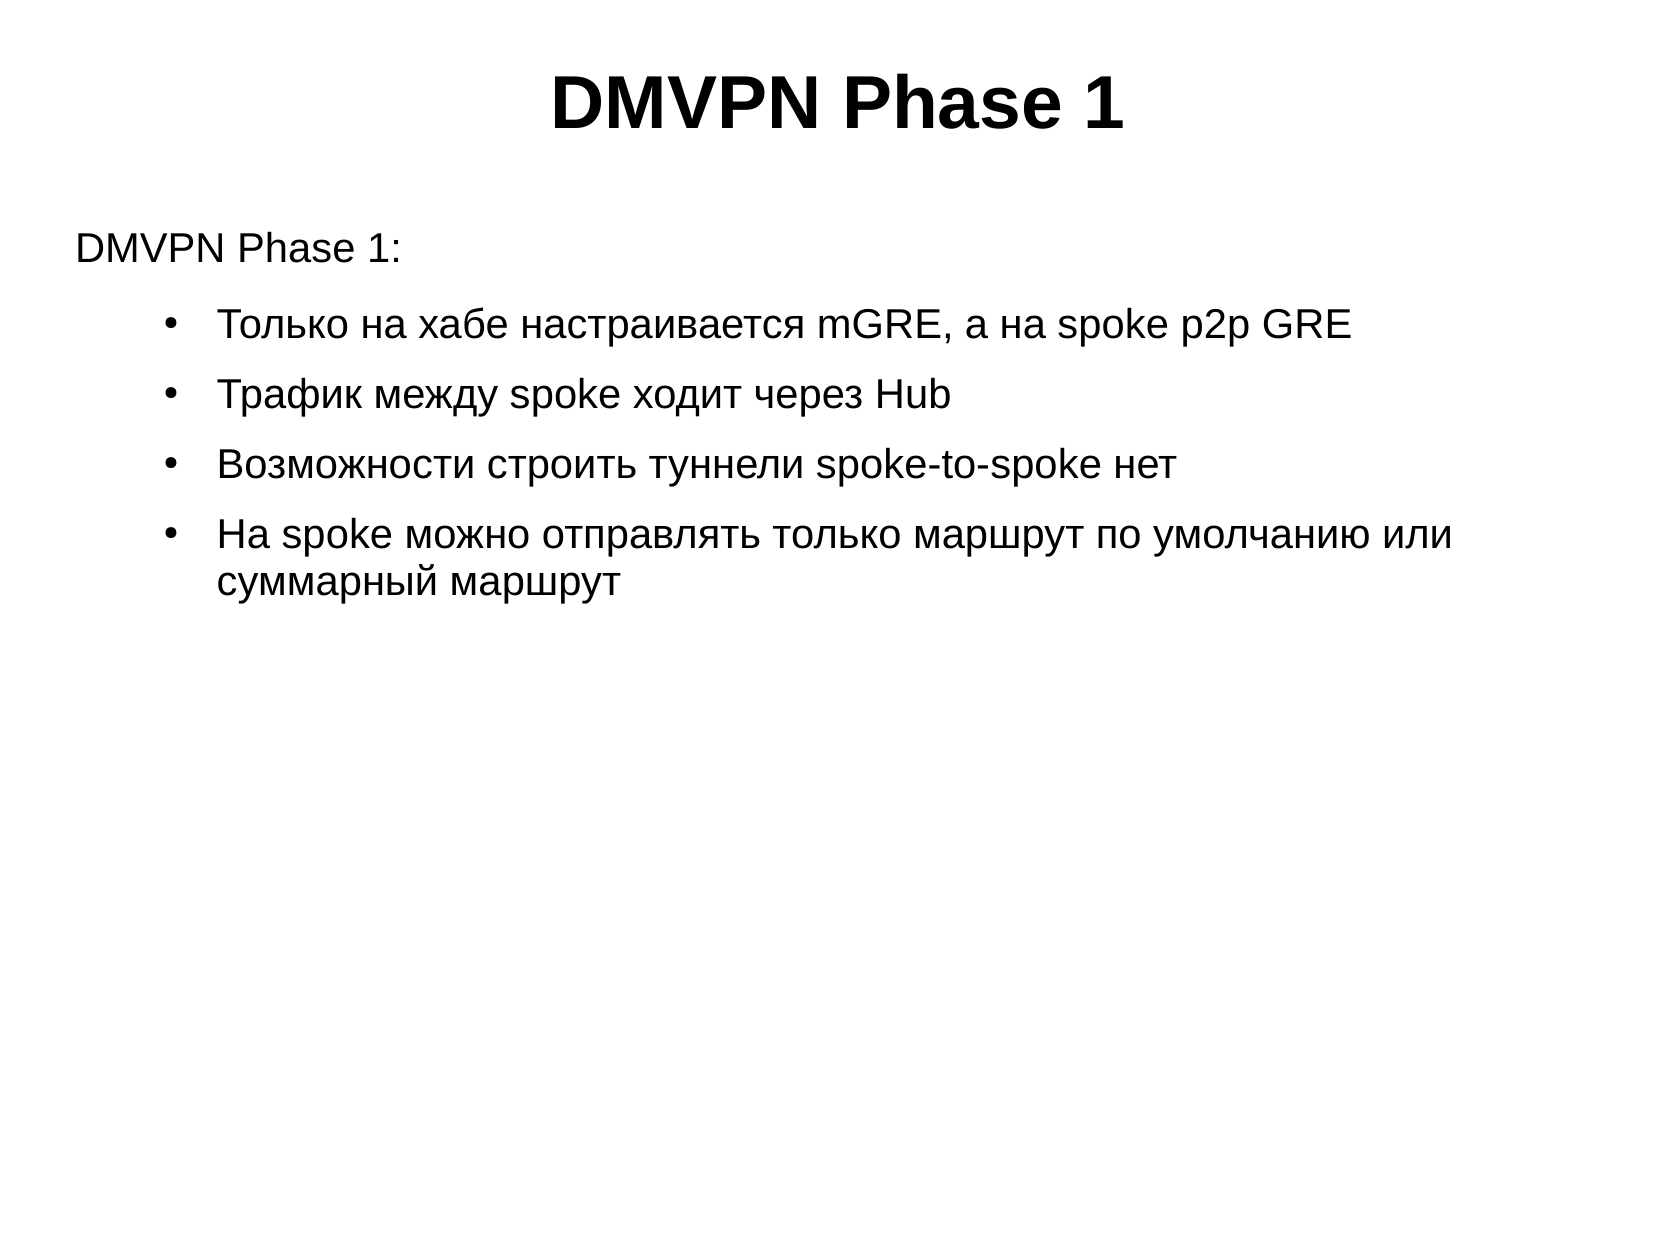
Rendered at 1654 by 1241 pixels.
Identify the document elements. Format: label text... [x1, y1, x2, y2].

list DMVPN Phase 1: Только на хабе настраивается mGRE, а на spoke p2p GRE Трафик между spoke ходит через Hub Возможности строить туннели spoke-to-spoke нет На spoke можно отправлять только маршрут по умолчанию или суммарный маршрут [75, 225, 1576, 683]
text_box DMVPN Phase 1 [64, 37, 1613, 151]
